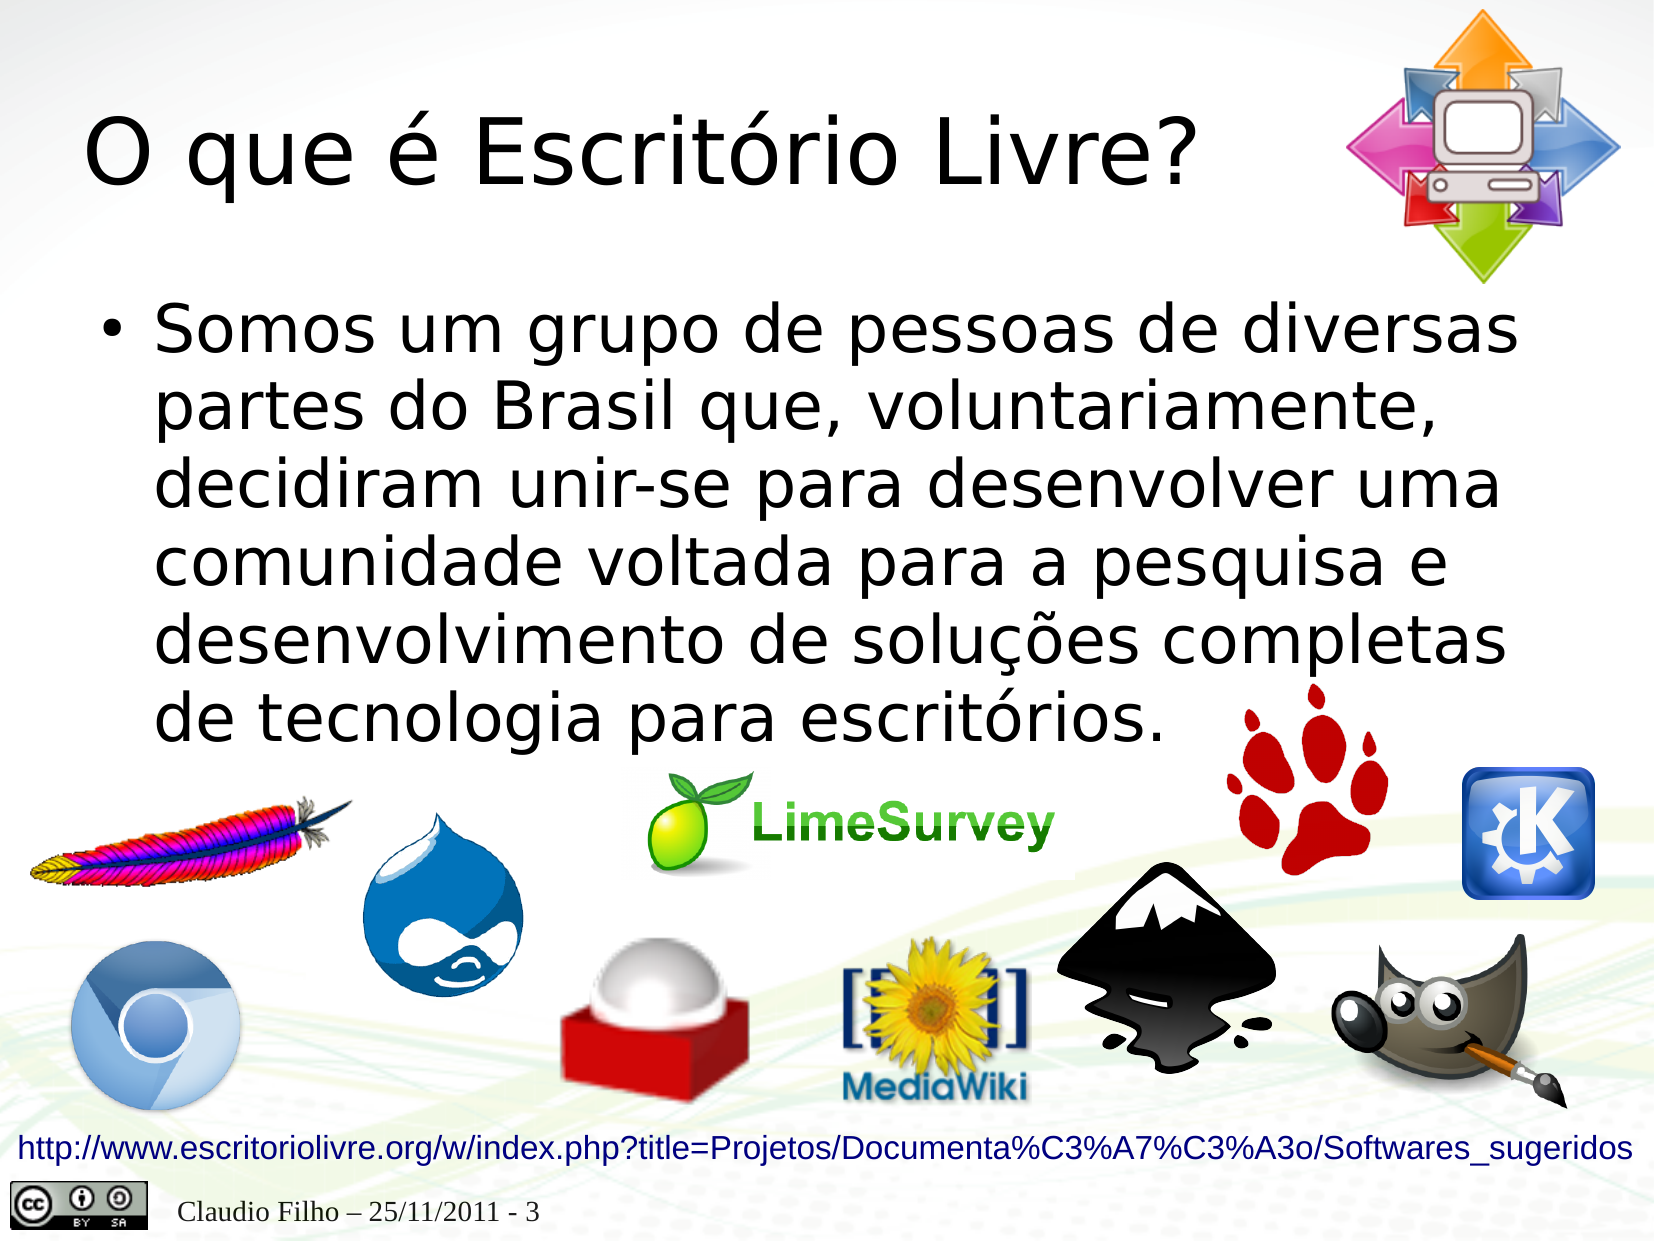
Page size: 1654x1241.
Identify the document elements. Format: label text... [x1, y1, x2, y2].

title O que é Escritório Livre? [82, 49, 1300, 257]
picture [621, 679, 1412, 1074]
picture [555, 933, 772, 1117]
list Somos um grupo de pessoas de diversas partes do Brasil que, voluntariamente, decidiram unir-se para desenvolver uma comunidade voltada para a pesquisa e desenvolvimento de soluções completas de tecnologia para escritórios. [82, 290, 1571, 1109]
picture [0, 0, 1654, 325]
picture [29, 783, 355, 894]
picture [10, 1181, 148, 1230]
picture [59, 929, 252, 1123]
picture [1328, 767, 1595, 1137]
picture [838, 924, 1032, 1117]
text_box http://www.escritoriolivre.org/w/index.php?title=Projetos/Documenta%C3%A7%C3%A3o/Softwares_sugeridos [0, 1122, 1654, 1174]
